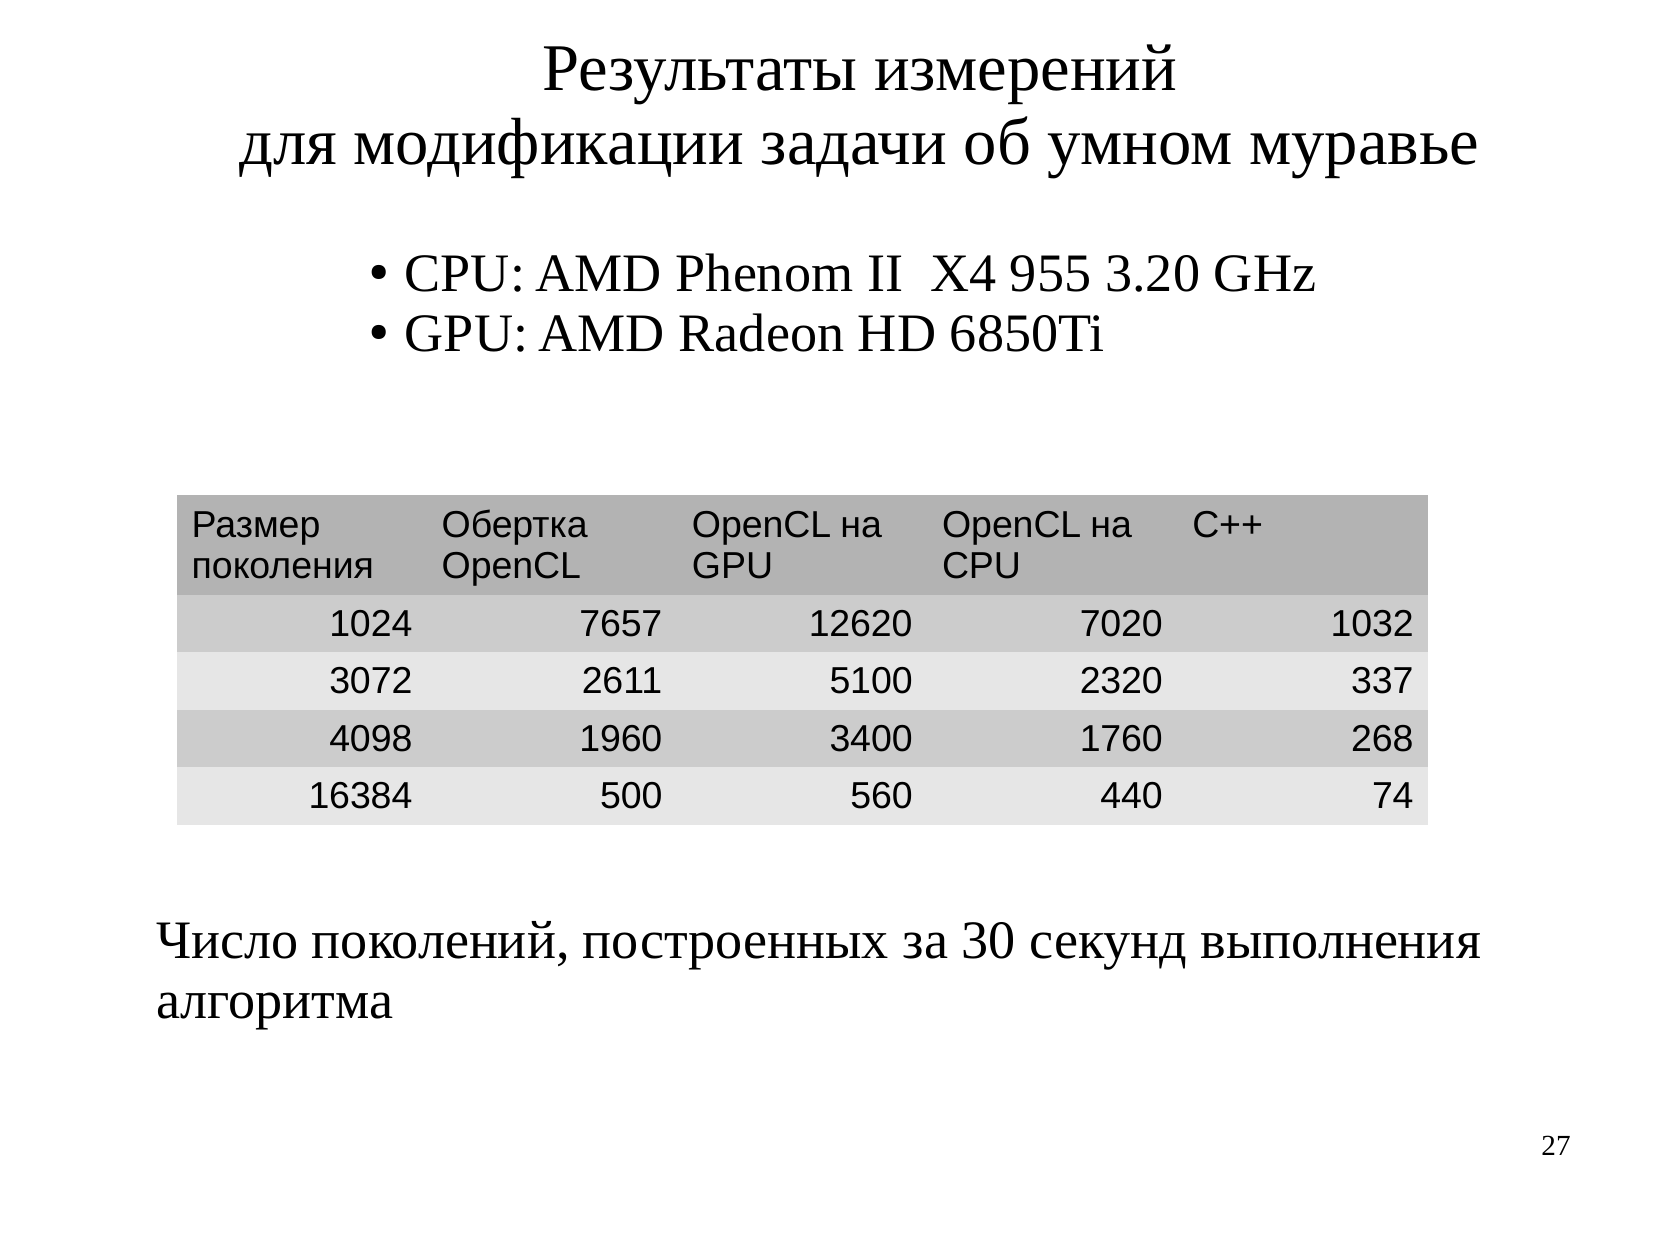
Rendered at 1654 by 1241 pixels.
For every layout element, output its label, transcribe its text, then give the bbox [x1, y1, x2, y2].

table_cell 16384 [177, 767, 427, 825]
table_header Размер поколения [177, 495, 427, 595]
table_header Обертка OpenCL [427, 495, 677, 595]
table_cell 74 [1177, 767, 1428, 825]
table_cell 1032 [1177, 595, 1428, 652]
table_cell 1960 [427, 710, 677, 767]
table_cell 7657 [427, 595, 677, 652]
table_cell 3400 [677, 710, 927, 767]
table_cell 3072 [177, 652, 427, 710]
table_cell 560 [677, 767, 927, 825]
text_box CPU: AMD Phenom II X4 955 3.20 GHz GPU: AMD Radeon HD 6850Ti [354, 236, 1332, 435]
table_header C++ [1177, 495, 1428, 595]
table_cell 440 [927, 767, 1177, 825]
table_header OpenCL на GPU [677, 495, 927, 595]
table_cell 4098 [177, 710, 427, 767]
table_cell 337 [1177, 652, 1428, 710]
table_cell 5100 [677, 652, 927, 710]
table_cell 7020 [927, 595, 1177, 652]
table_cell 1024 [177, 595, 427, 652]
text_box Число поколений, построенных за 30 секунд выполнения алгоритма [141, 902, 1512, 1040]
table_cell 2320 [927, 652, 1177, 710]
table_cell 268 [1177, 710, 1428, 767]
table_cell 2611 [427, 652, 677, 710]
table_cell 1760 [927, 710, 1177, 767]
table_cell 12620 [677, 595, 927, 652]
table_cell 500 [427, 767, 677, 825]
table_header OpenCL на СPU [927, 495, 1177, 595]
text_box Результаты измерений для модификации задачи об умном муравье [224, 23, 1497, 187]
